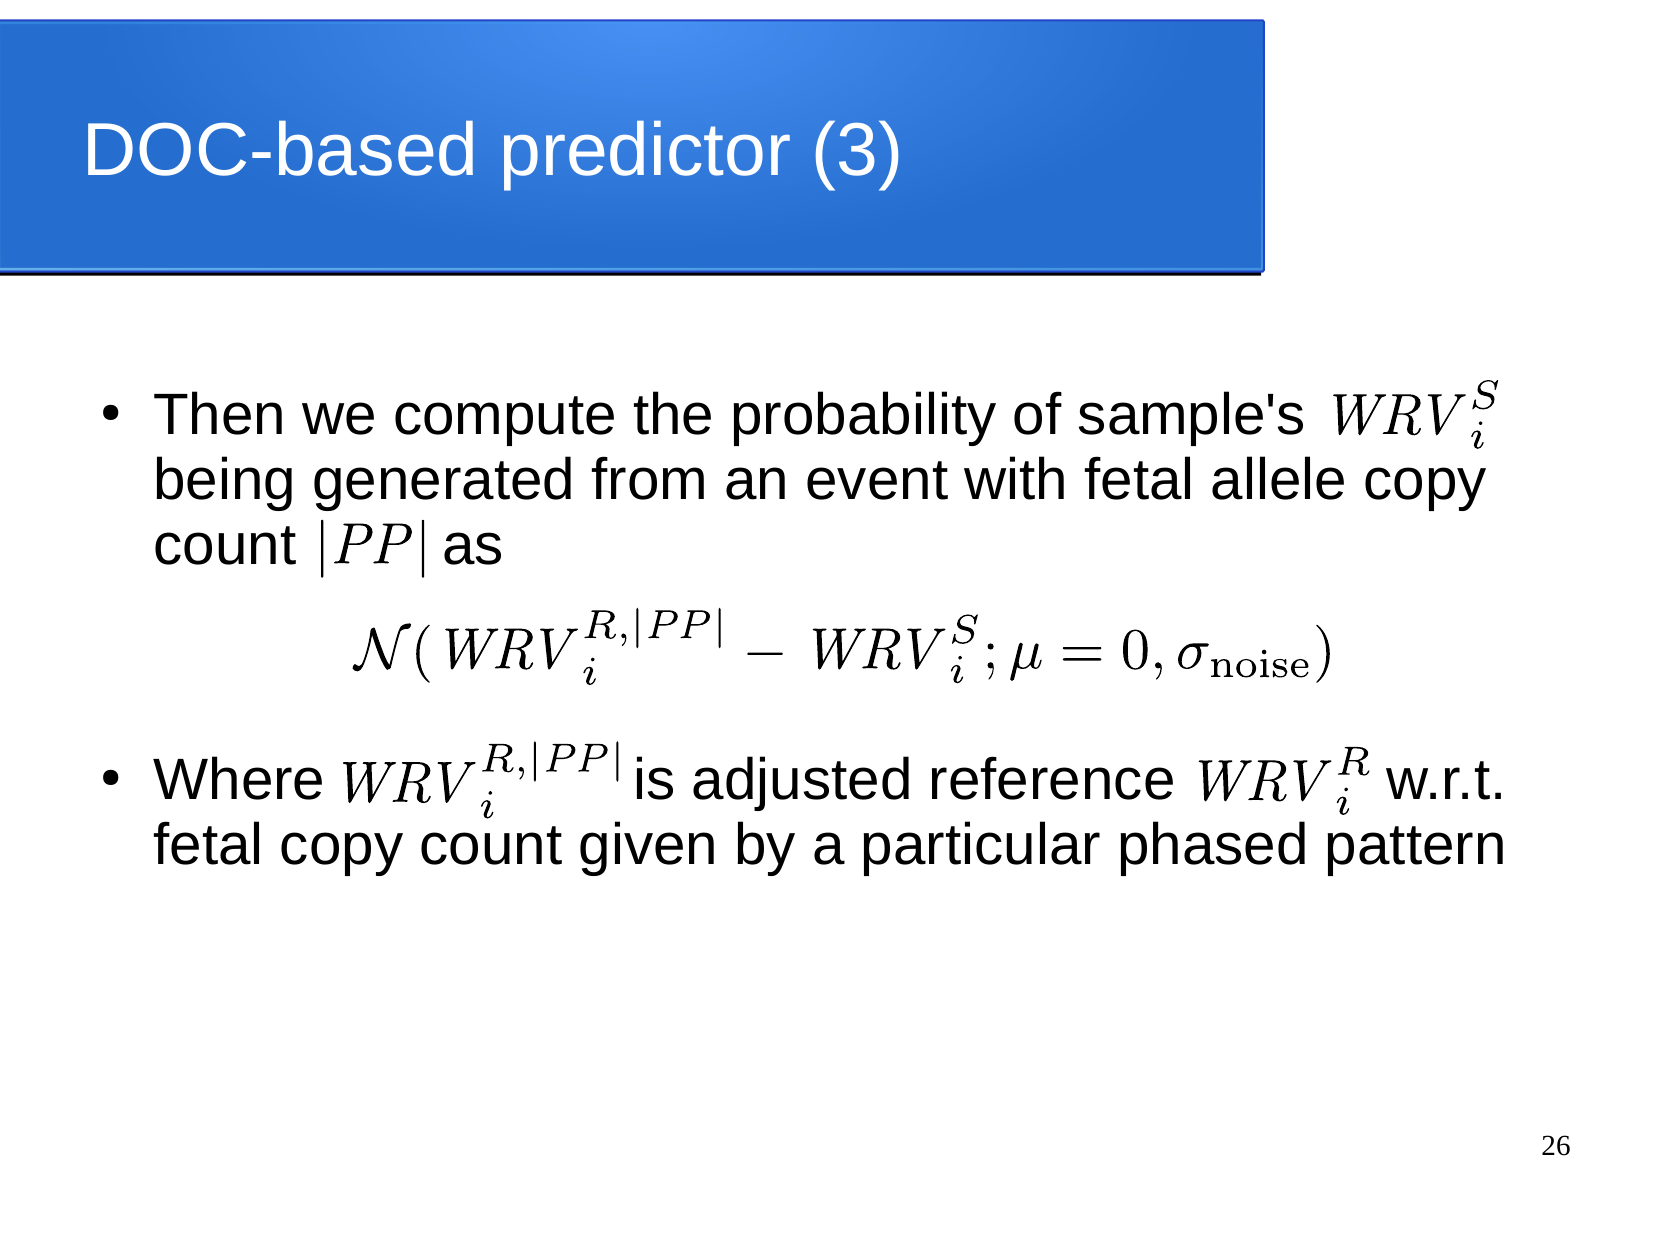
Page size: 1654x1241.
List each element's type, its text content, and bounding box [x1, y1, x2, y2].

text_box [1320, 380, 1501, 449]
text_box [314, 519, 432, 578]
title DOC-based predictor (3) [82, 47, 1235, 252]
text_box [330, 741, 625, 819]
list Then we compute the probability of sample's being generated from an event with fetal allele copy count as Where is adjusted reference w.r.t. fetal copy count given by a particular phased pattern [82, 381, 1571, 1102]
text_box [1186, 746, 1371, 815]
text_box [352, 607, 1336, 686]
